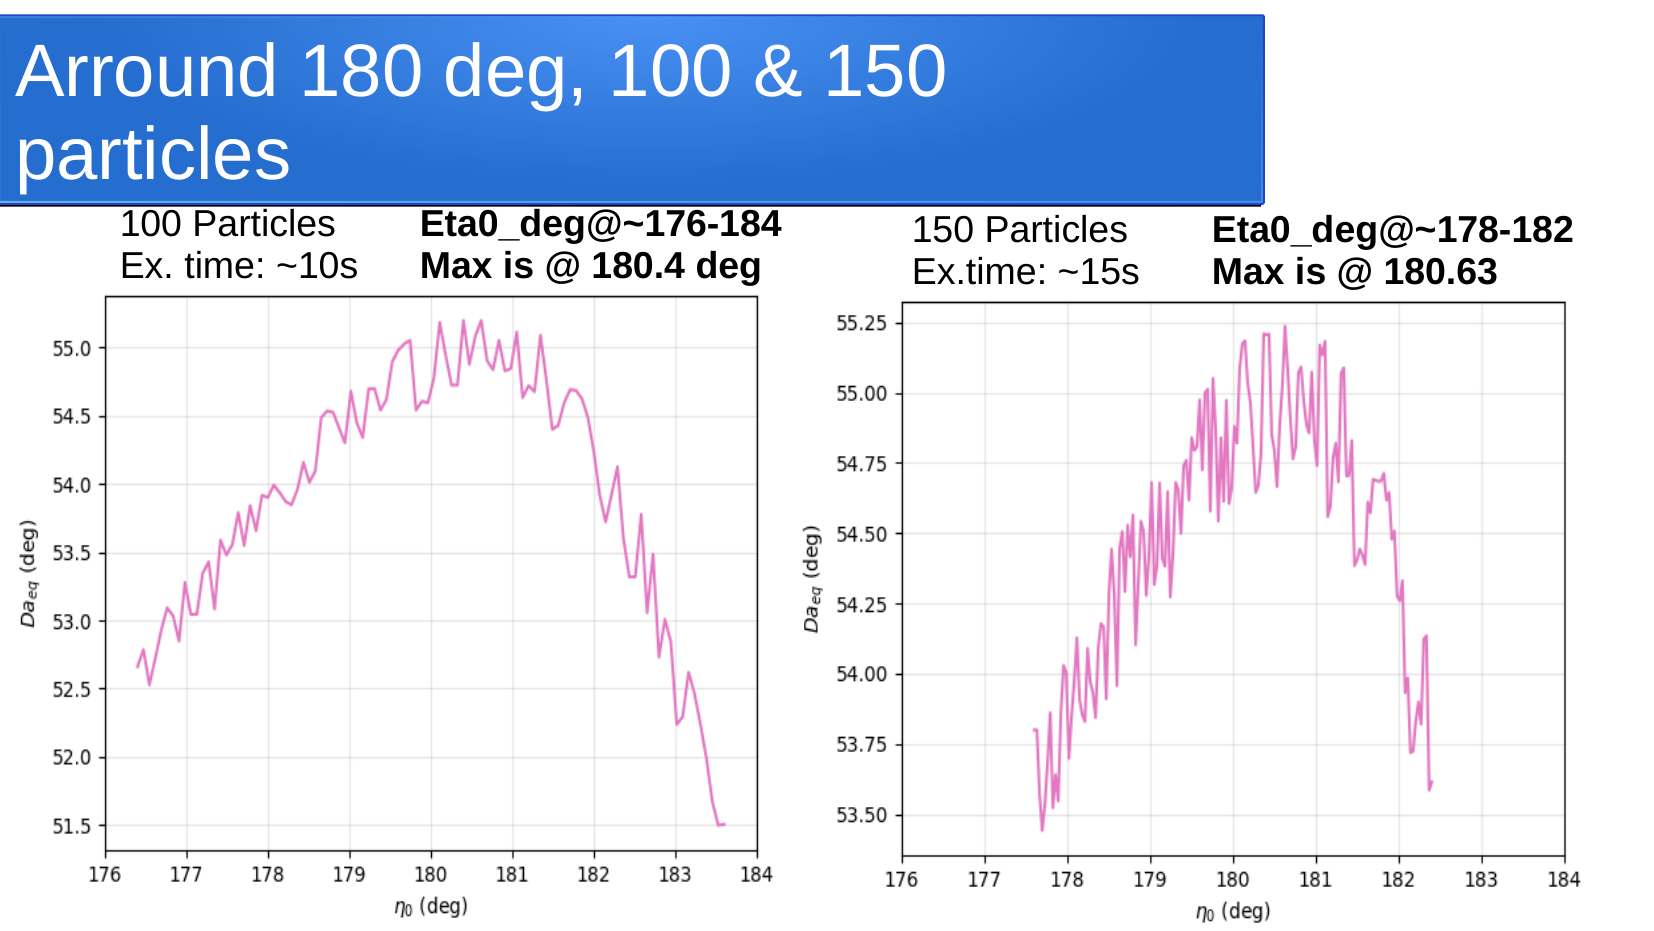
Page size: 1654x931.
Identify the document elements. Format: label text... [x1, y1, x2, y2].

text_box 150 Particles Eta0_deg@~178-182 Ex.time: ~15s Max is @ 180.63 [897, 201, 1636, 301]
text_box 100 Particles Eta0_deg@~176-184 Ex. time: ~10s Max is @ 180.4 deg [105, 195, 811, 337]
title Arround 180 deg, 100 & 150 particles [15, 29, 1235, 196]
picture [0, 209, 1650, 931]
